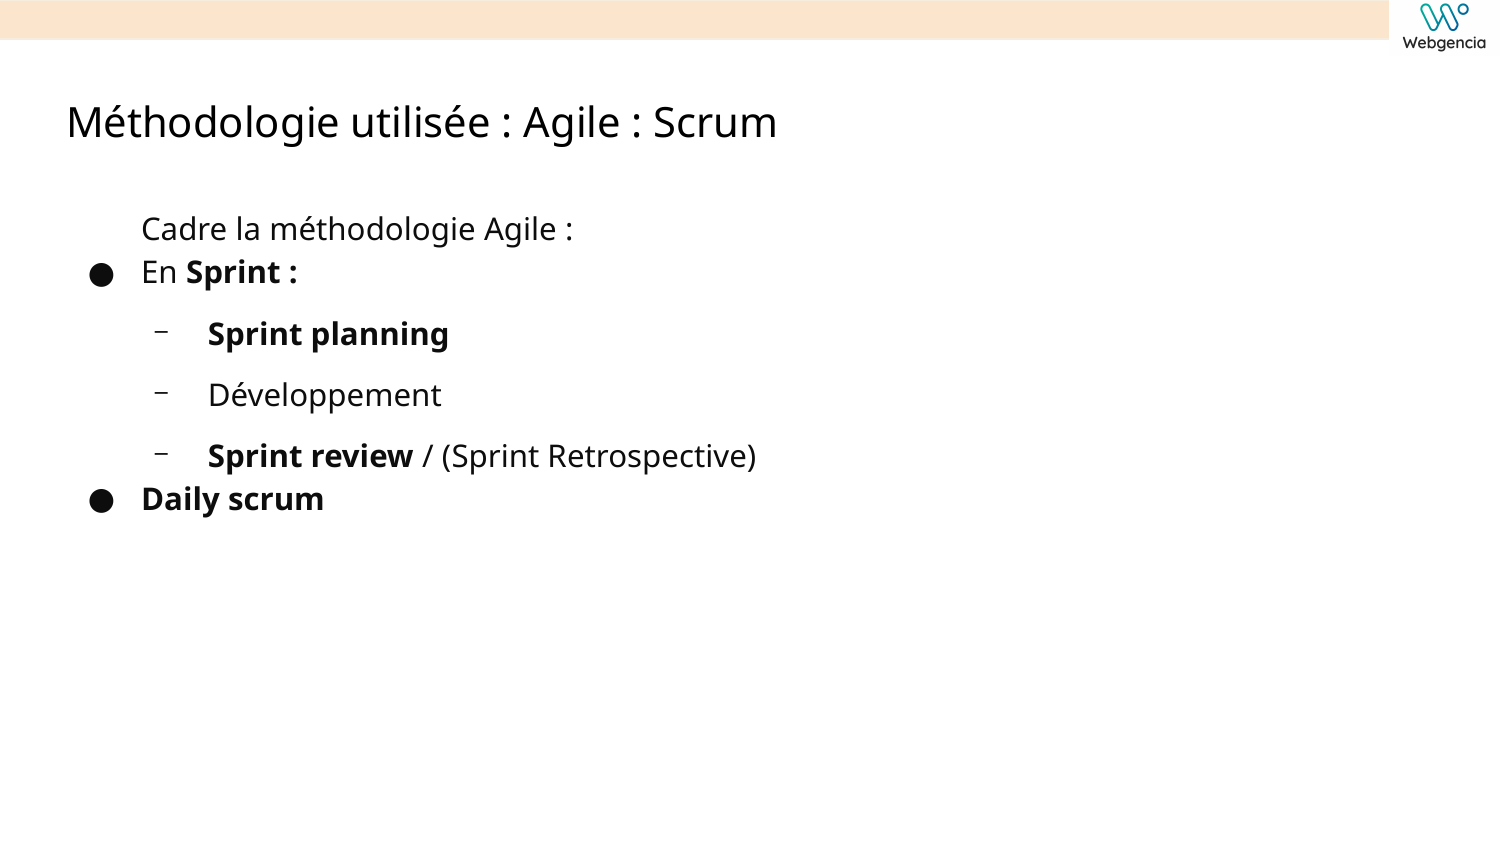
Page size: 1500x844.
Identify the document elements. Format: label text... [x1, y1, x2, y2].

title Méthodologie utilisée : Agile : Scrum [51, 72, 1449, 167]
text_box [0, 0, 1389, 40]
picture [1389, 0, 1500, 56]
list Cadre la méthodologie Agile : En Sprint : Sprint planning Développement Sprint review / (Sprint Retrospective) Daily scrum [51, 189, 1449, 750]
